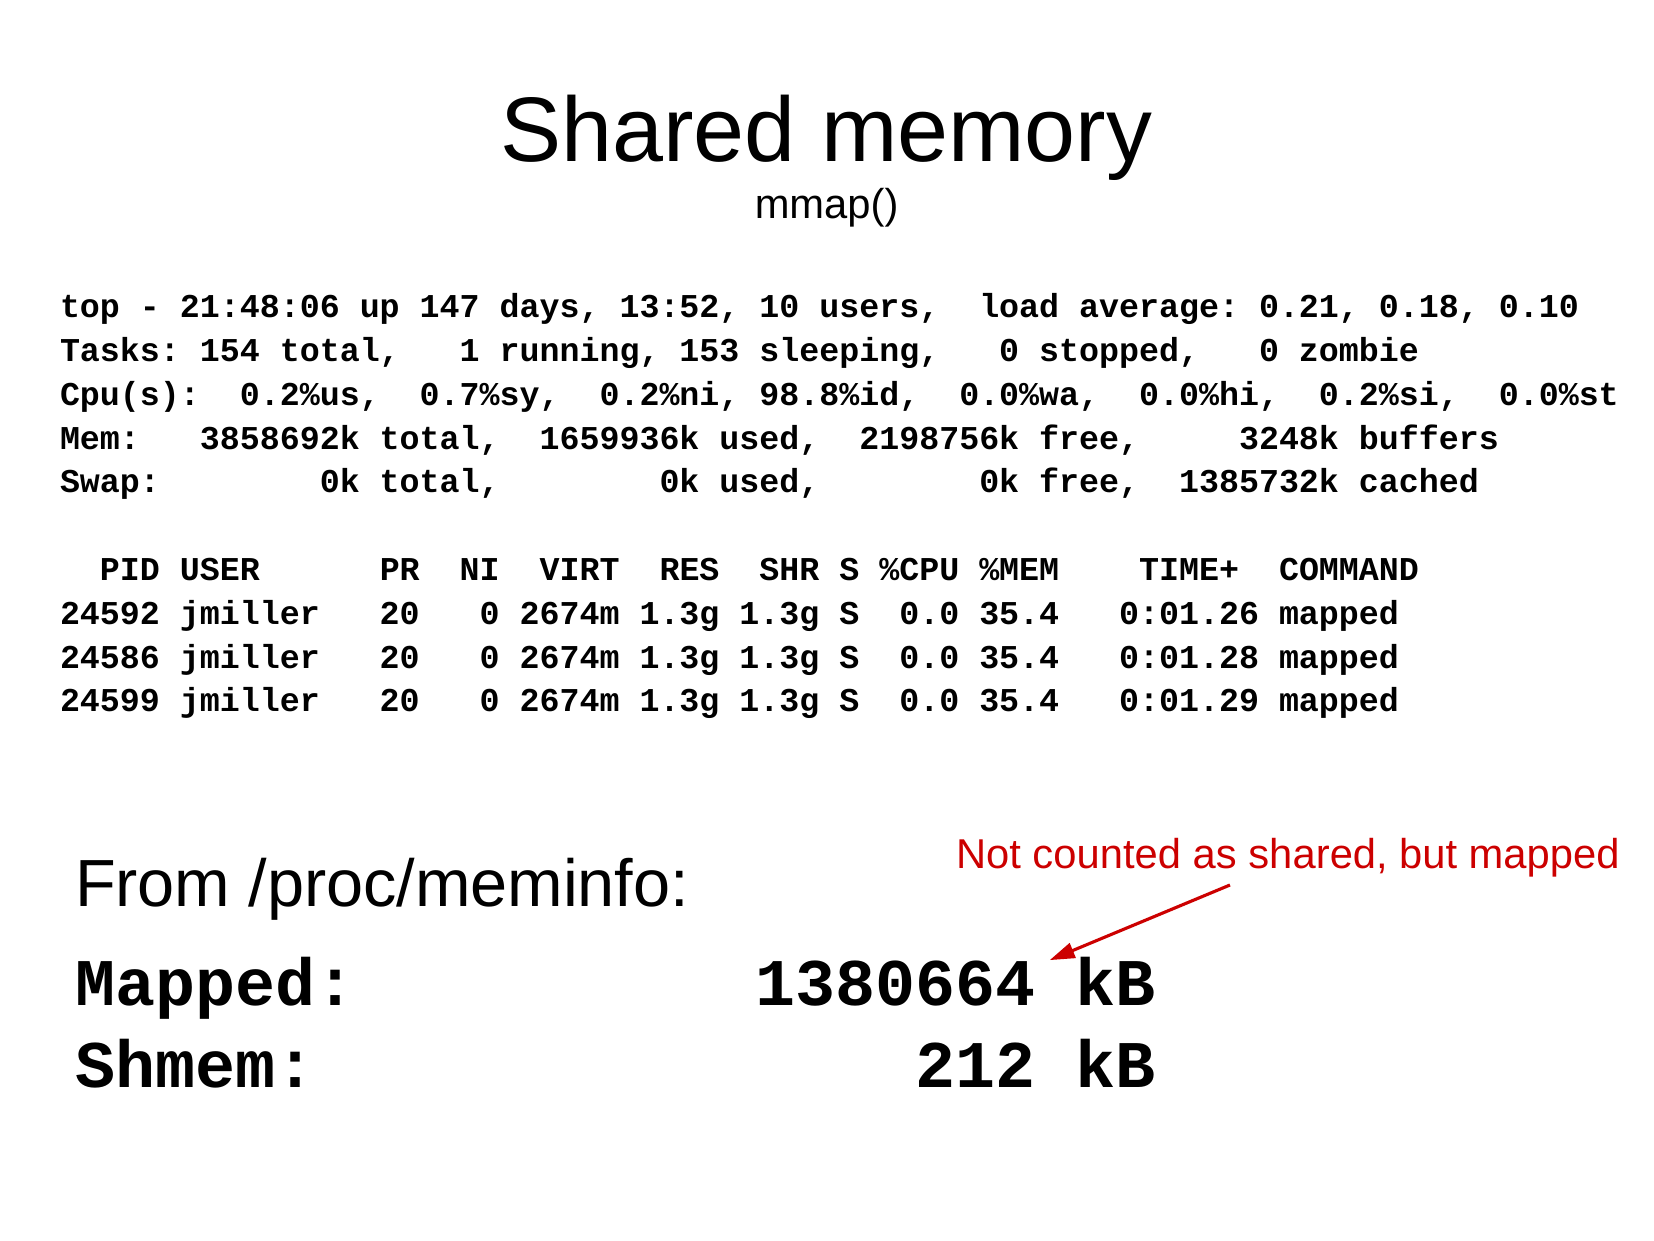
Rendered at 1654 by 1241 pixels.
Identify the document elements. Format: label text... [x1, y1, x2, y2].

title Shared memory mmap() [82, 49, 1571, 257]
list From /proc/meminfo: Mapped: 1380664 kB Shmem: 212 kB [75, 846, 1564, 1237]
text_box Not counted as shared, but mapped [941, 823, 1636, 886]
list top - 21:48:06 up 147 days, 13:52, 10 users, load average: 0.21, 0.18, 0.10 Tasks: 154 total, 1 running, 153 sleeping, 0 stopped, 0 zombie Cpu(s): 0.2%us, 0.7%sy, 0.2%ni, 98.8%id, 0.0%wa, 0.0%hi, 0.2%si, 0.0%st Mem: 3858692k total, 1659936k used, 2198756k free, 3248k buffers Swap: 0k total, 0k used, 0k free, 1385732k cached PID USER PR NI VIRT RES SHR S %CPU %MEM TIME+ COMMAND 24592 jmiller 20 0 2674m 1.3g 1.3g S 0.0 35.4 0:01.26 mapped 24586 jmiller 20 0 2674m 1.3g 1.3g S 0.0 35.4 0:01.28 mapped 24599 jmiller 20 0 2674m 1.3g 1.3g S 0.0 35.4 0:01.29 mapped [60, 290, 1636, 720]
